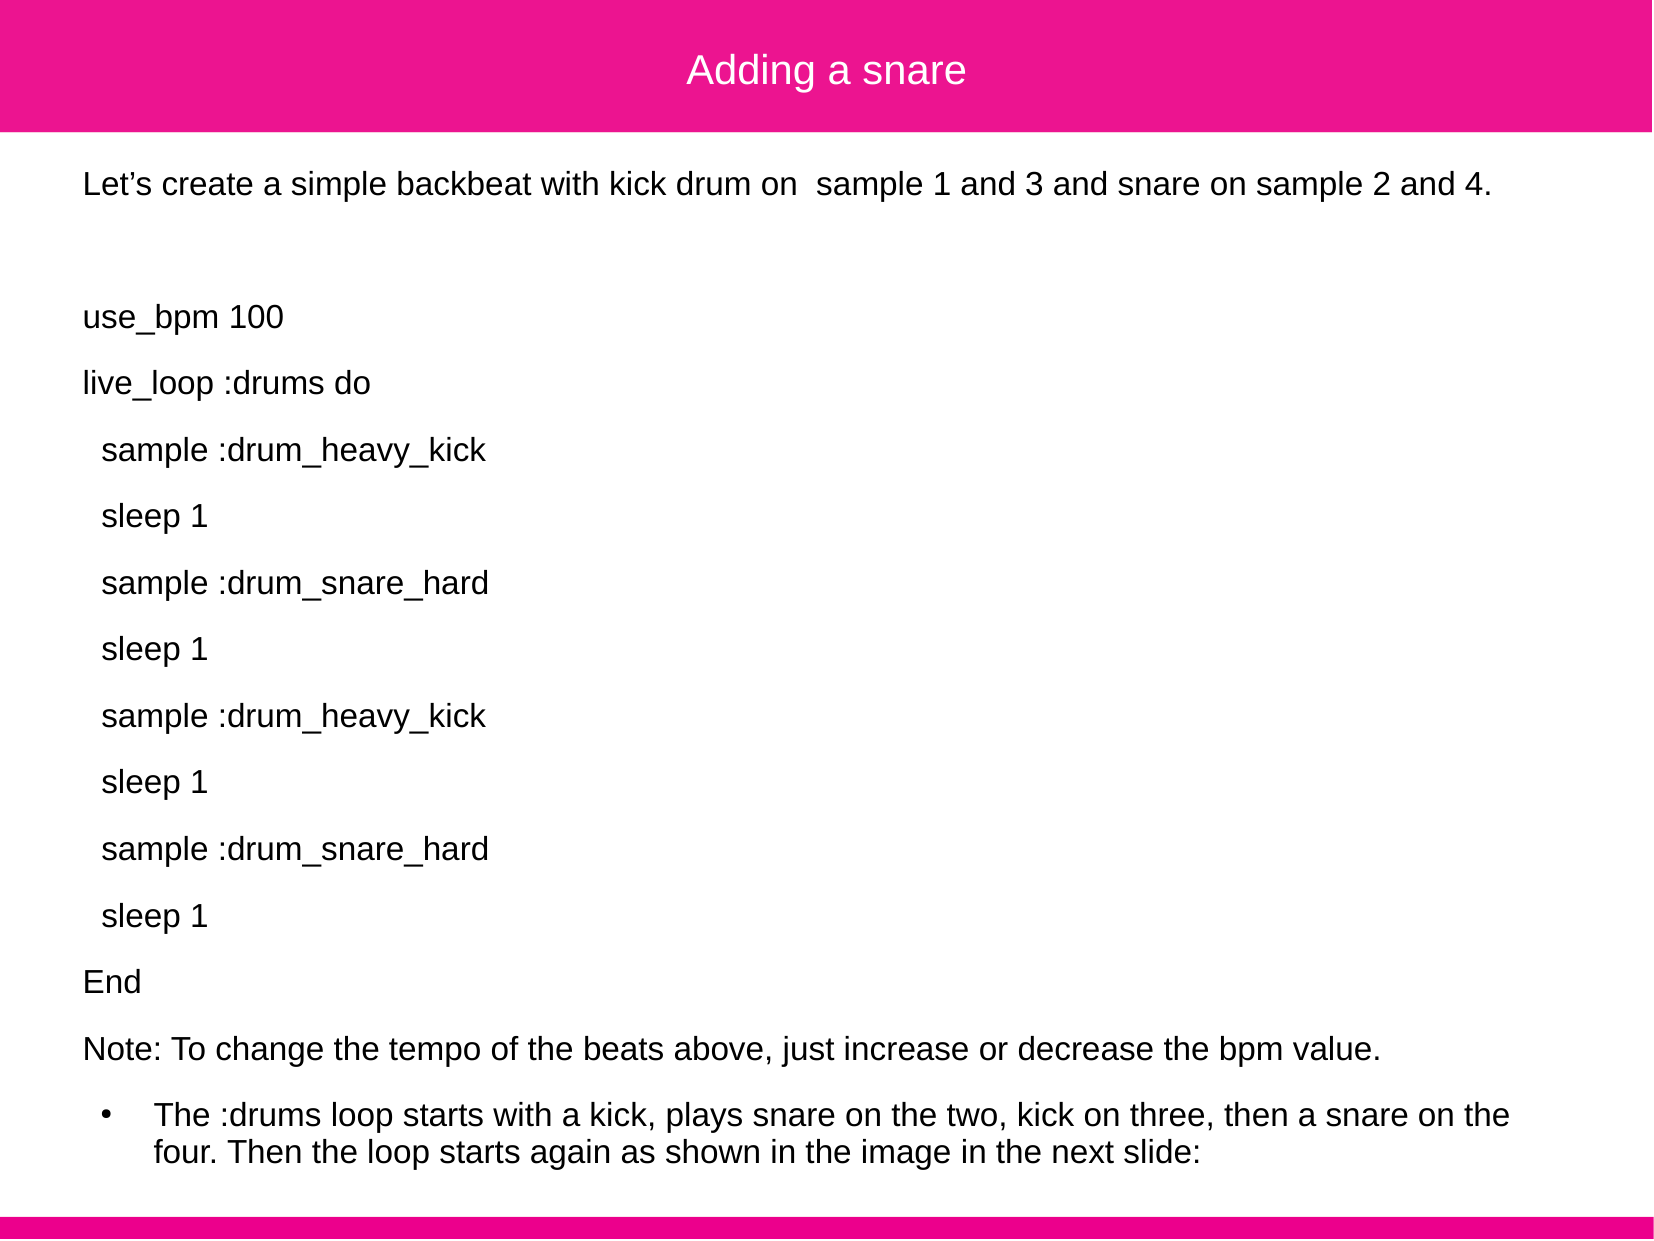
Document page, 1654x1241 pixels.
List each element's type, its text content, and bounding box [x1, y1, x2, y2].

list Let’s create a simple backbeat with kick drum on sample 1 and 3 and snare on sample 2 and 4. use_bpm 100 live_loop :drums do sample :drum_heavy_kick sleep 1 sample :drum_snare_hard sleep 1 sample :drum_heavy_kick sleep 1 sample :drum_snare_hard sleep 1 End Note: To change the tempo of the beats above, just increase or decrease the bpm value. The :drums loop starts with a kick, plays snare on the two, kick on three, then a snare on the four. Then the loop starts again as shown in the image in the next slide: [82, 165, 1571, 1201]
title Adding a snare [82, 46, 1571, 94]
picture [0, 0, 1654, 1241]
